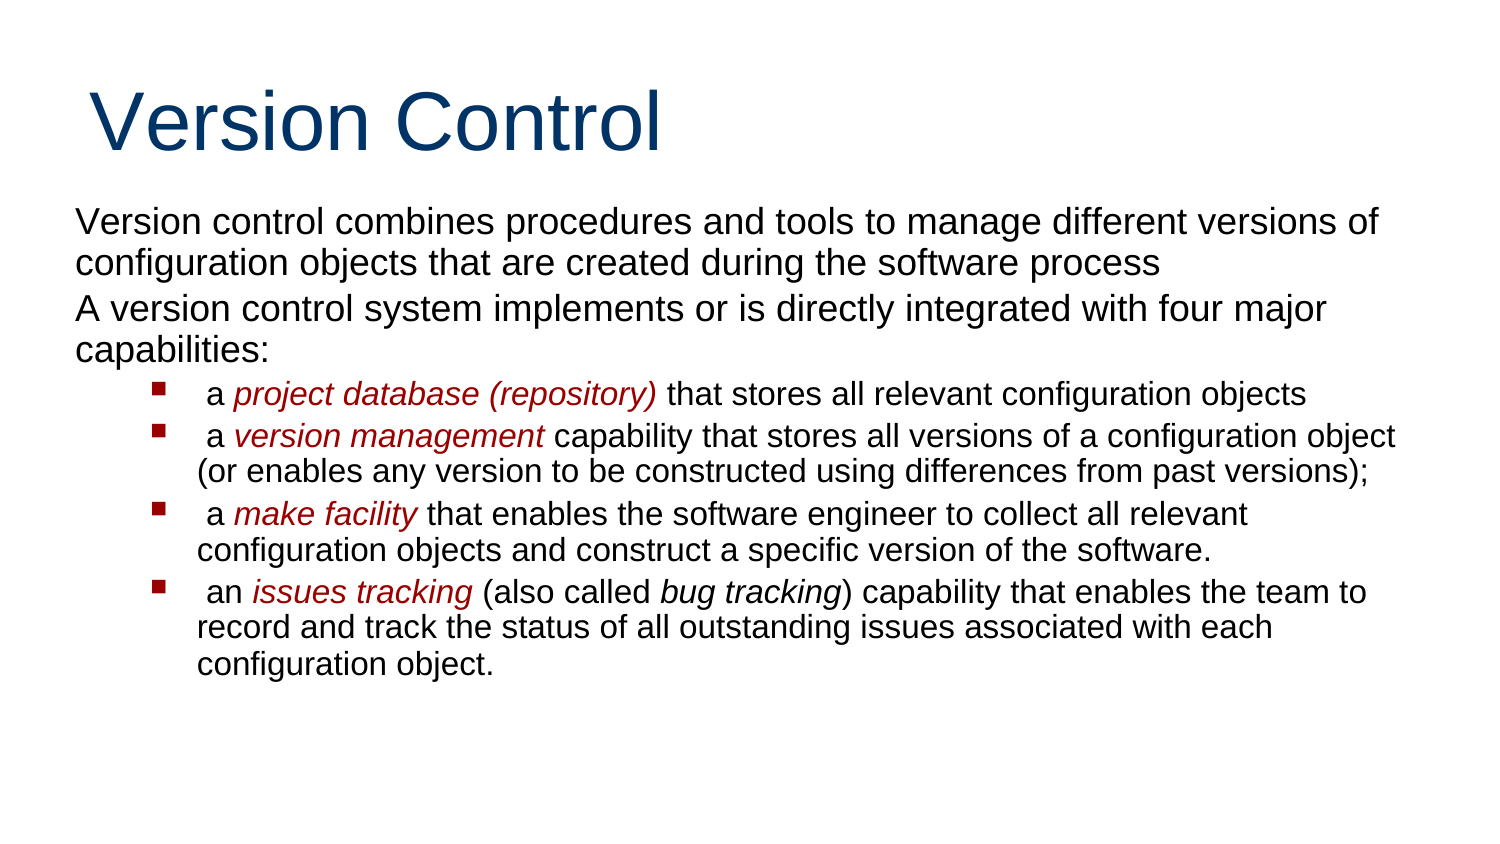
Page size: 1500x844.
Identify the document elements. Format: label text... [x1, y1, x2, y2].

title Version Control [75, 33, 1425, 175]
subtitle Version control combines procedures and tools to manage different versions of configuration objects that are created during the software process A version control system implements or is directly integrated with four major capabilities: a project database (repository) that stores all relevant configuration objects a version management capability that stores all versions of a configuration object (or enables any version to be constructed using differences from past versions); a make facility that enables the software engineer to collect all relevant configuration objects and construct a specific version of the software. an issues tracking (also called bug tracking) capability that enables the team to record and track the status of all outstanding issues associated with each configuration object. [75, 197, 1425, 687]
